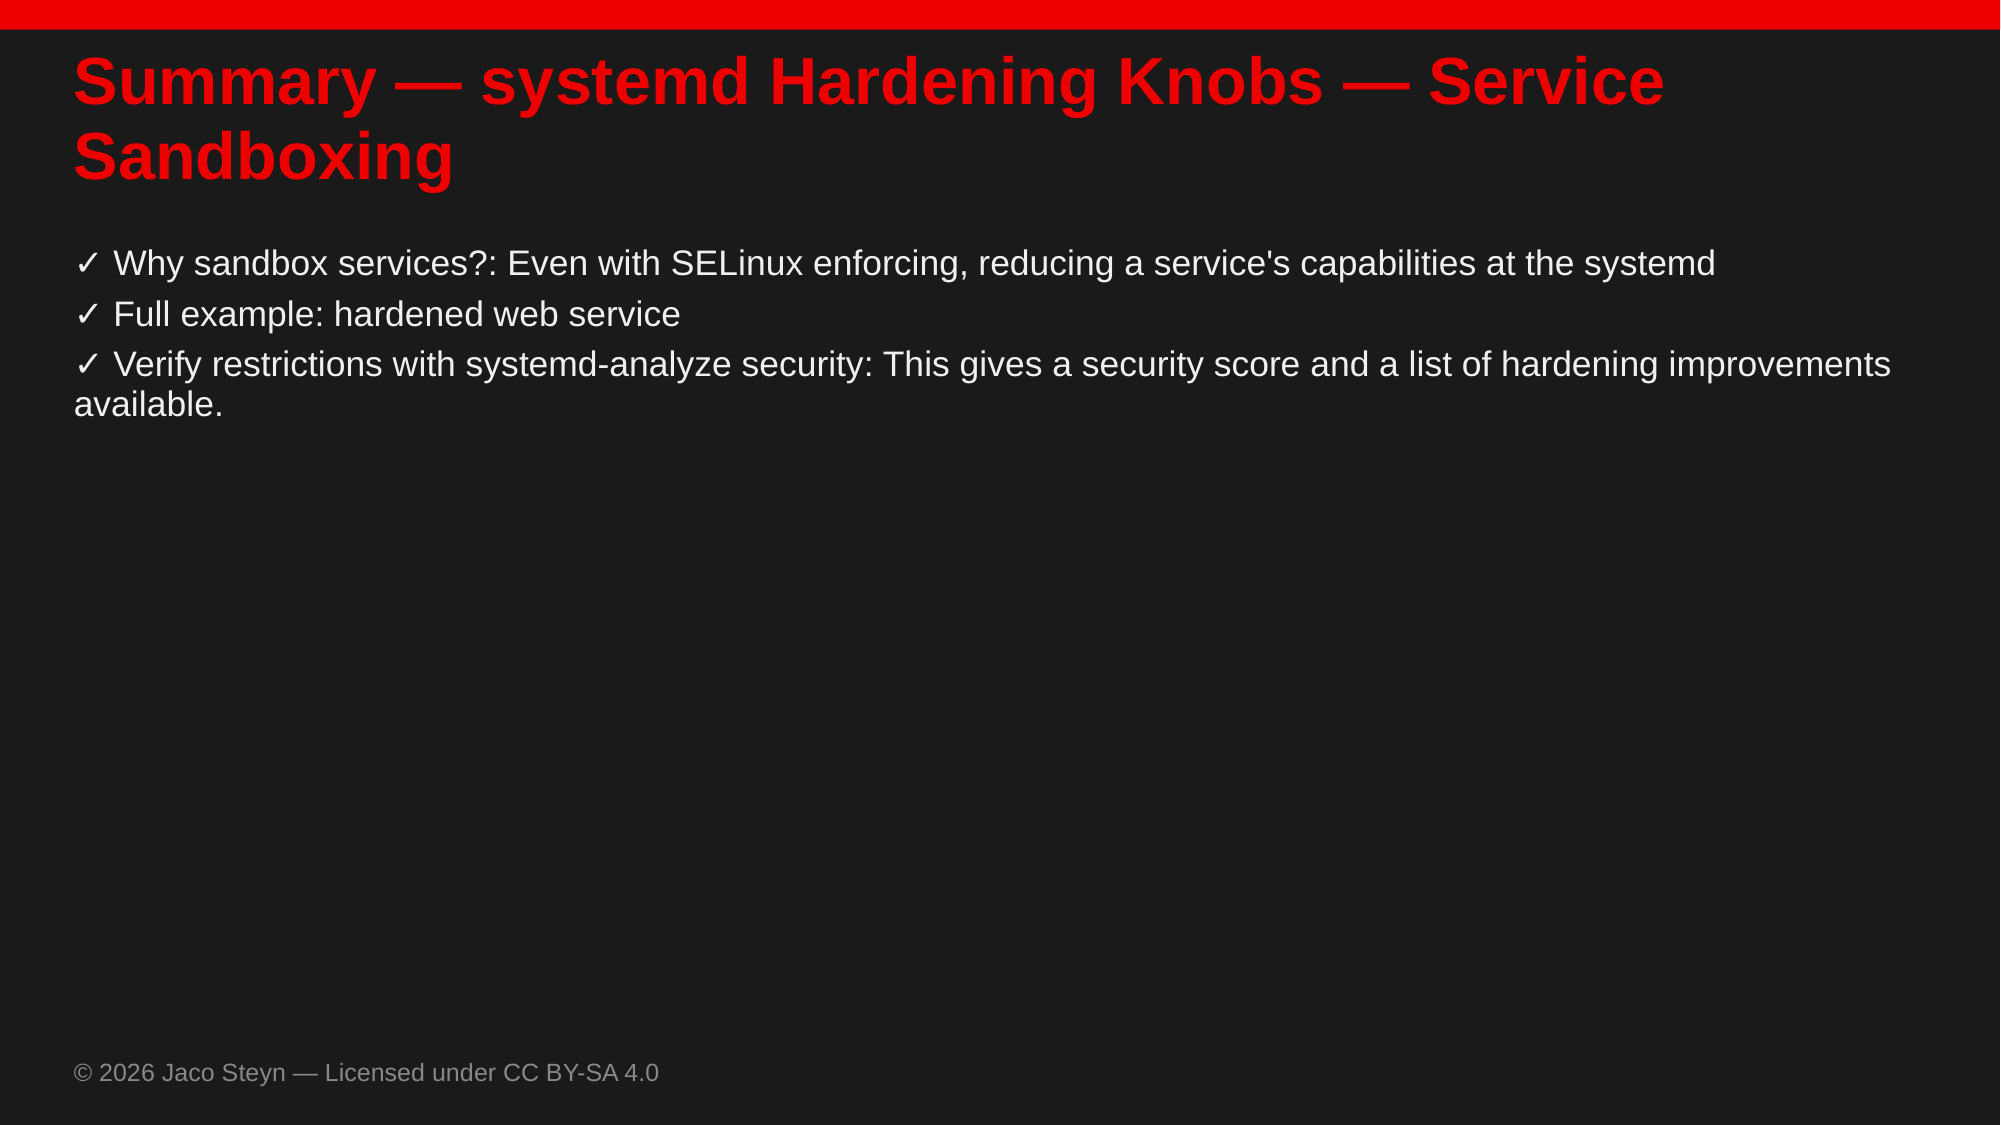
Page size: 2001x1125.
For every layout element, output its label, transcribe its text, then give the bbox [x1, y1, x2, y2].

text_box Summary — systemd Hardening Knobs — Service Sandboxing [59, 36, 1942, 208]
text_box ✓ Why sandbox services?: Even with SELinux enforcing, reducing a service's capabilities at the systemd ✓ Full example: hardened web service ✓ Verify restrictions with systemd-analyze security: This gives a security score and a list of hardening improvements available. [59, 236, 1942, 1037]
text_box © 2026 Jaco Steyn — Licensed under CC BY-SA 4.0 [59, 1051, 1942, 1093]
text_box [0, 0, 2001, 30]
